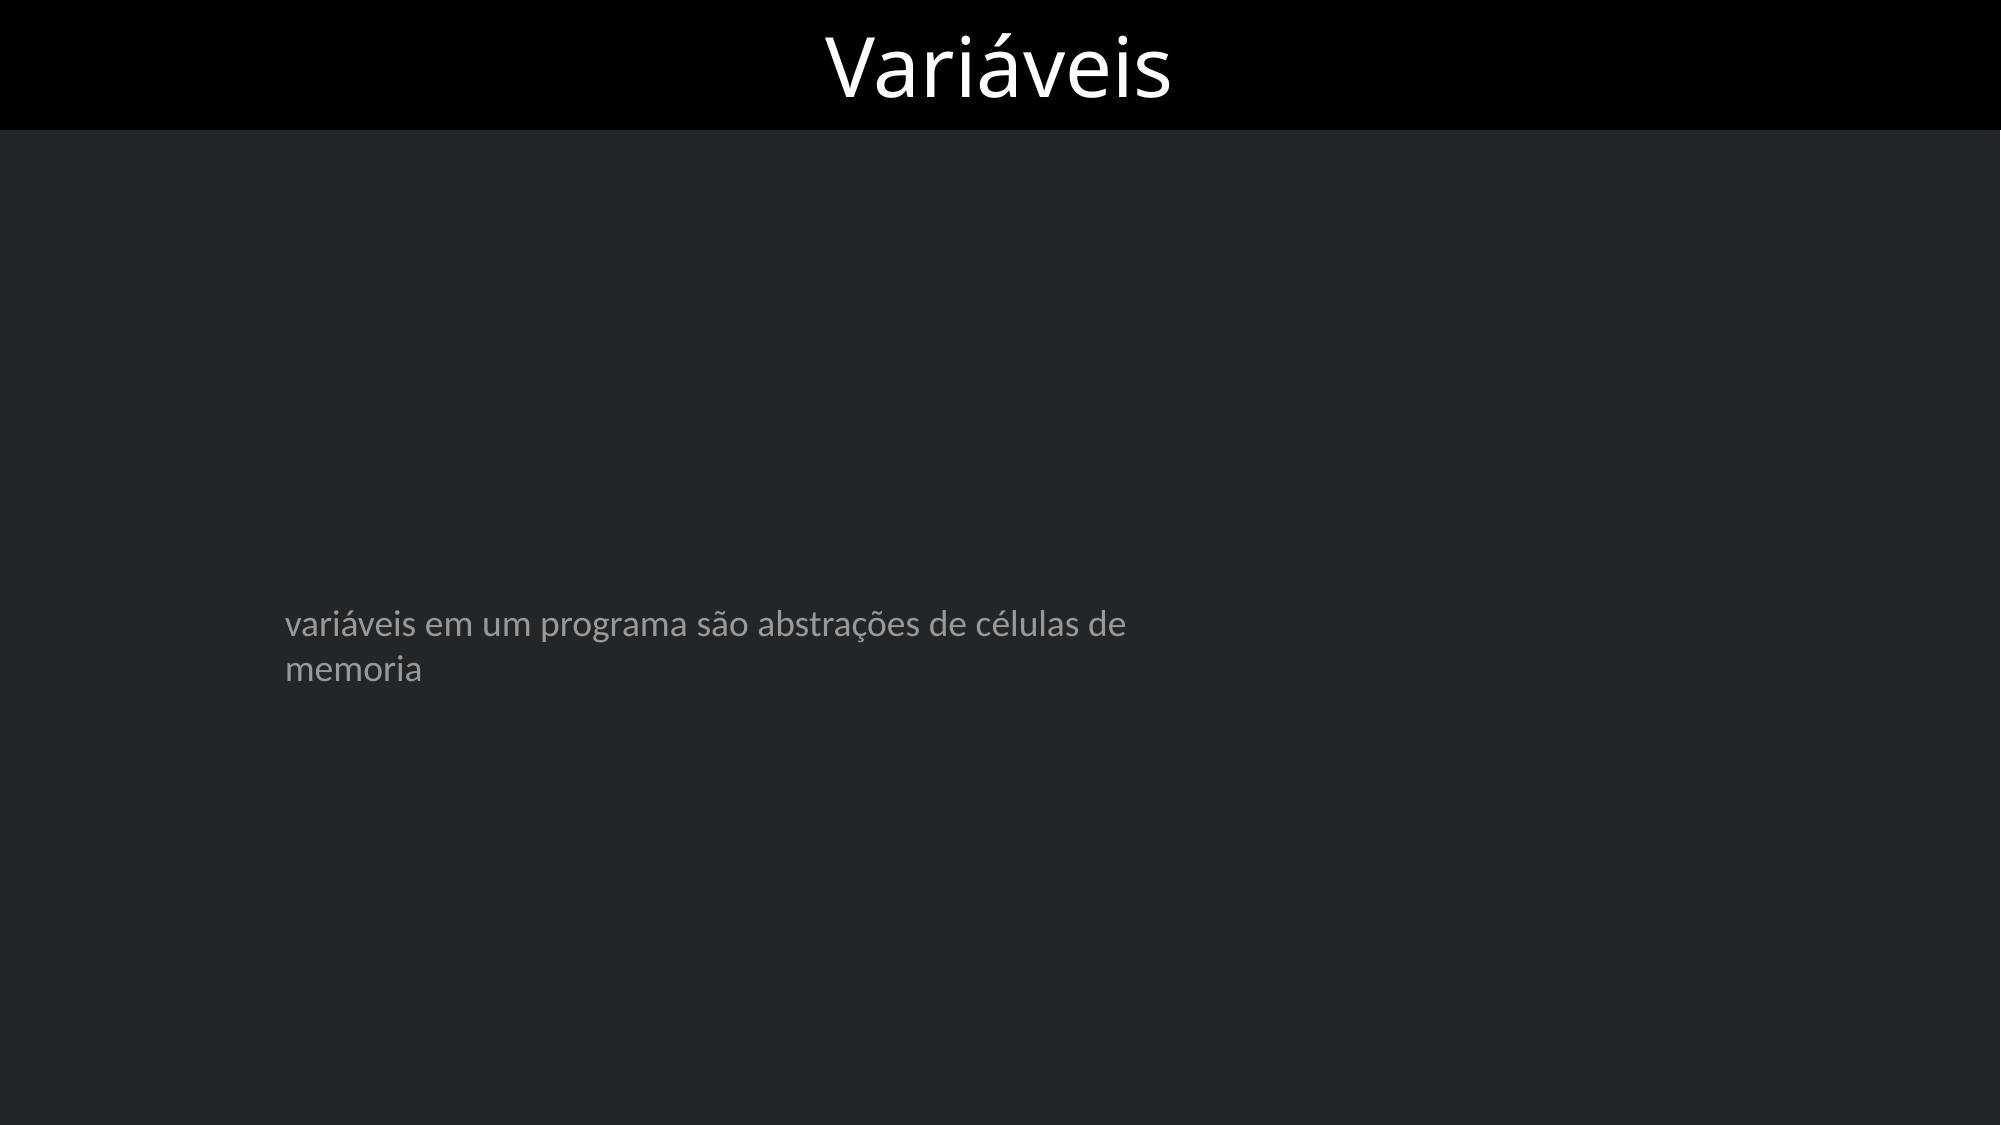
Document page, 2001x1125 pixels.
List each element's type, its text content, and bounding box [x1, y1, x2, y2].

text_box variáveis em um programa são abstrações de células de memoria [270, 592, 1271, 697]
text_box Variáveis [0, 0, 2001, 130]
